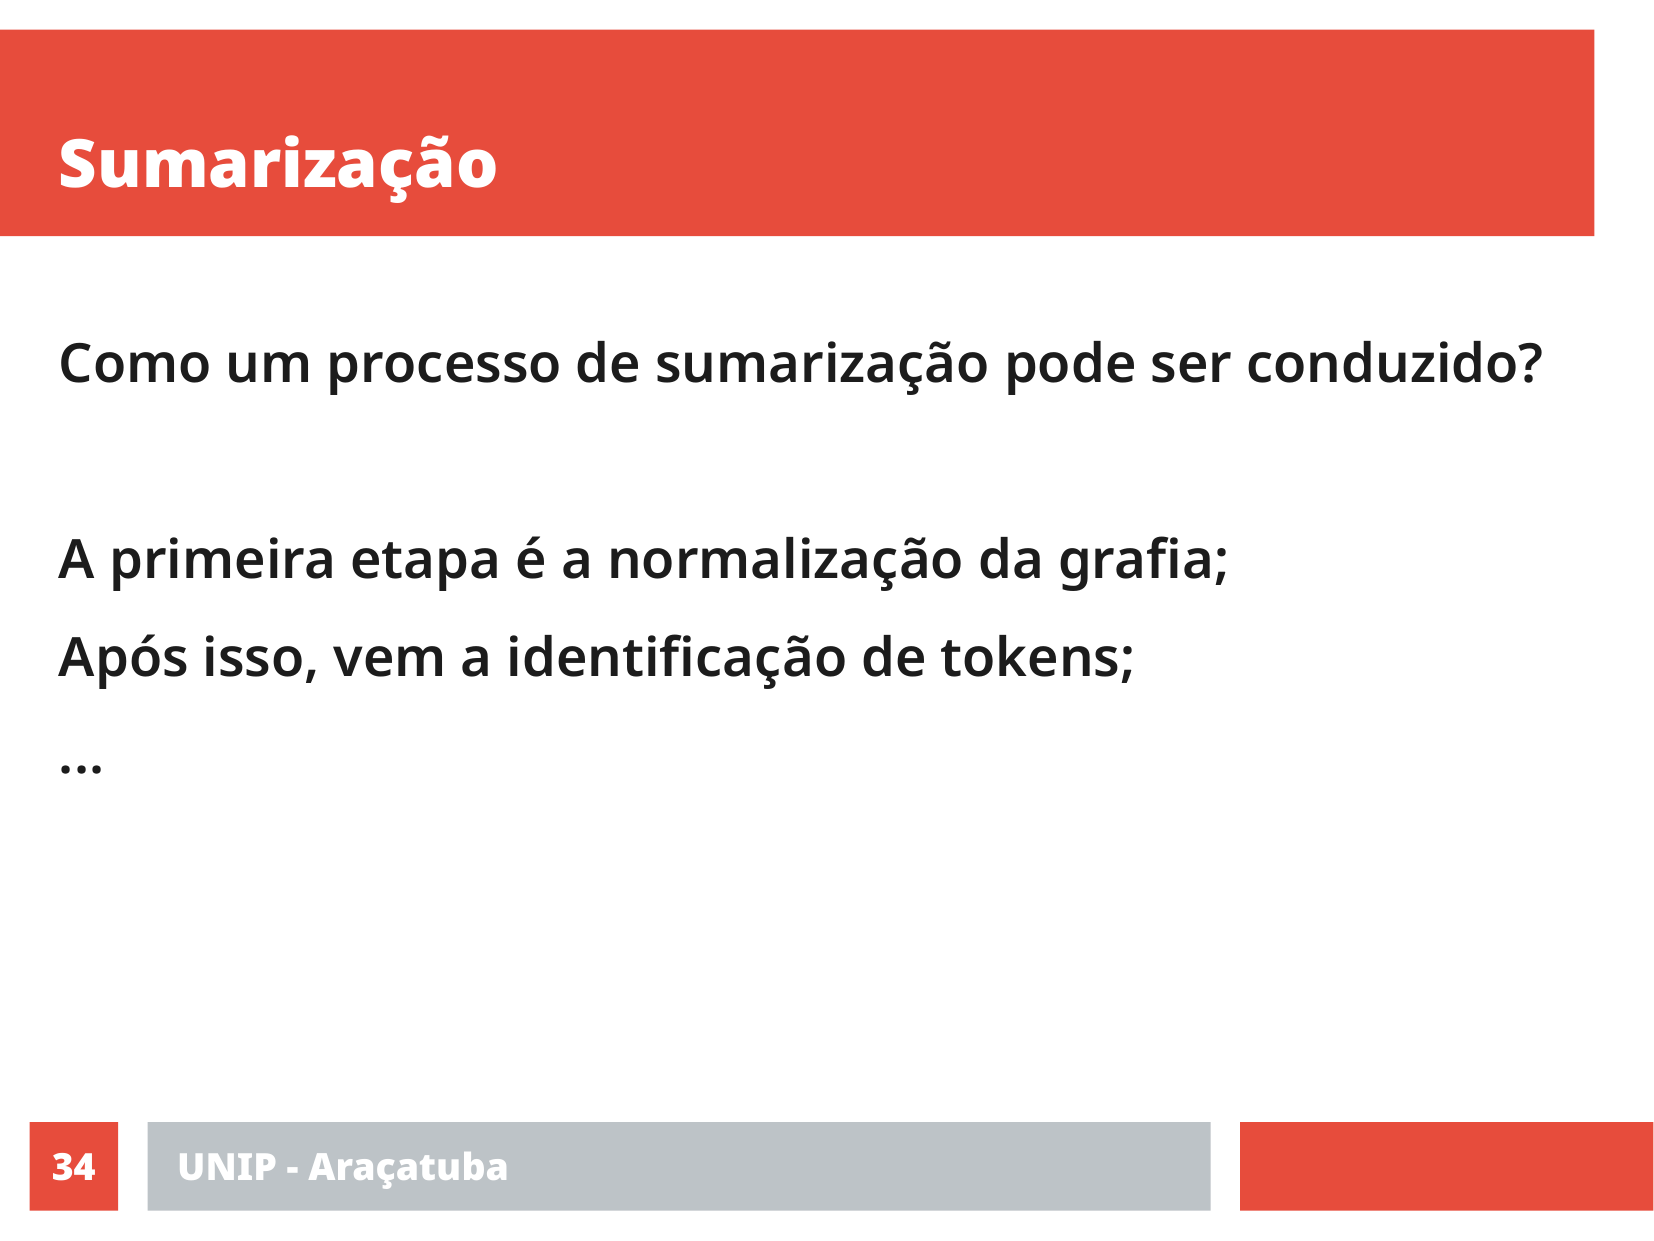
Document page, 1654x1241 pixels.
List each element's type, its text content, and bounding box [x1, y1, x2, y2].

title Sumarização [59, 59, 1595, 207]
list Como um processo de sumarização pode ser conduzido? A primeira etapa é a normalização da grafia; Após isso, vem a identificação de tokens; ... [59, 324, 1565, 1093]
